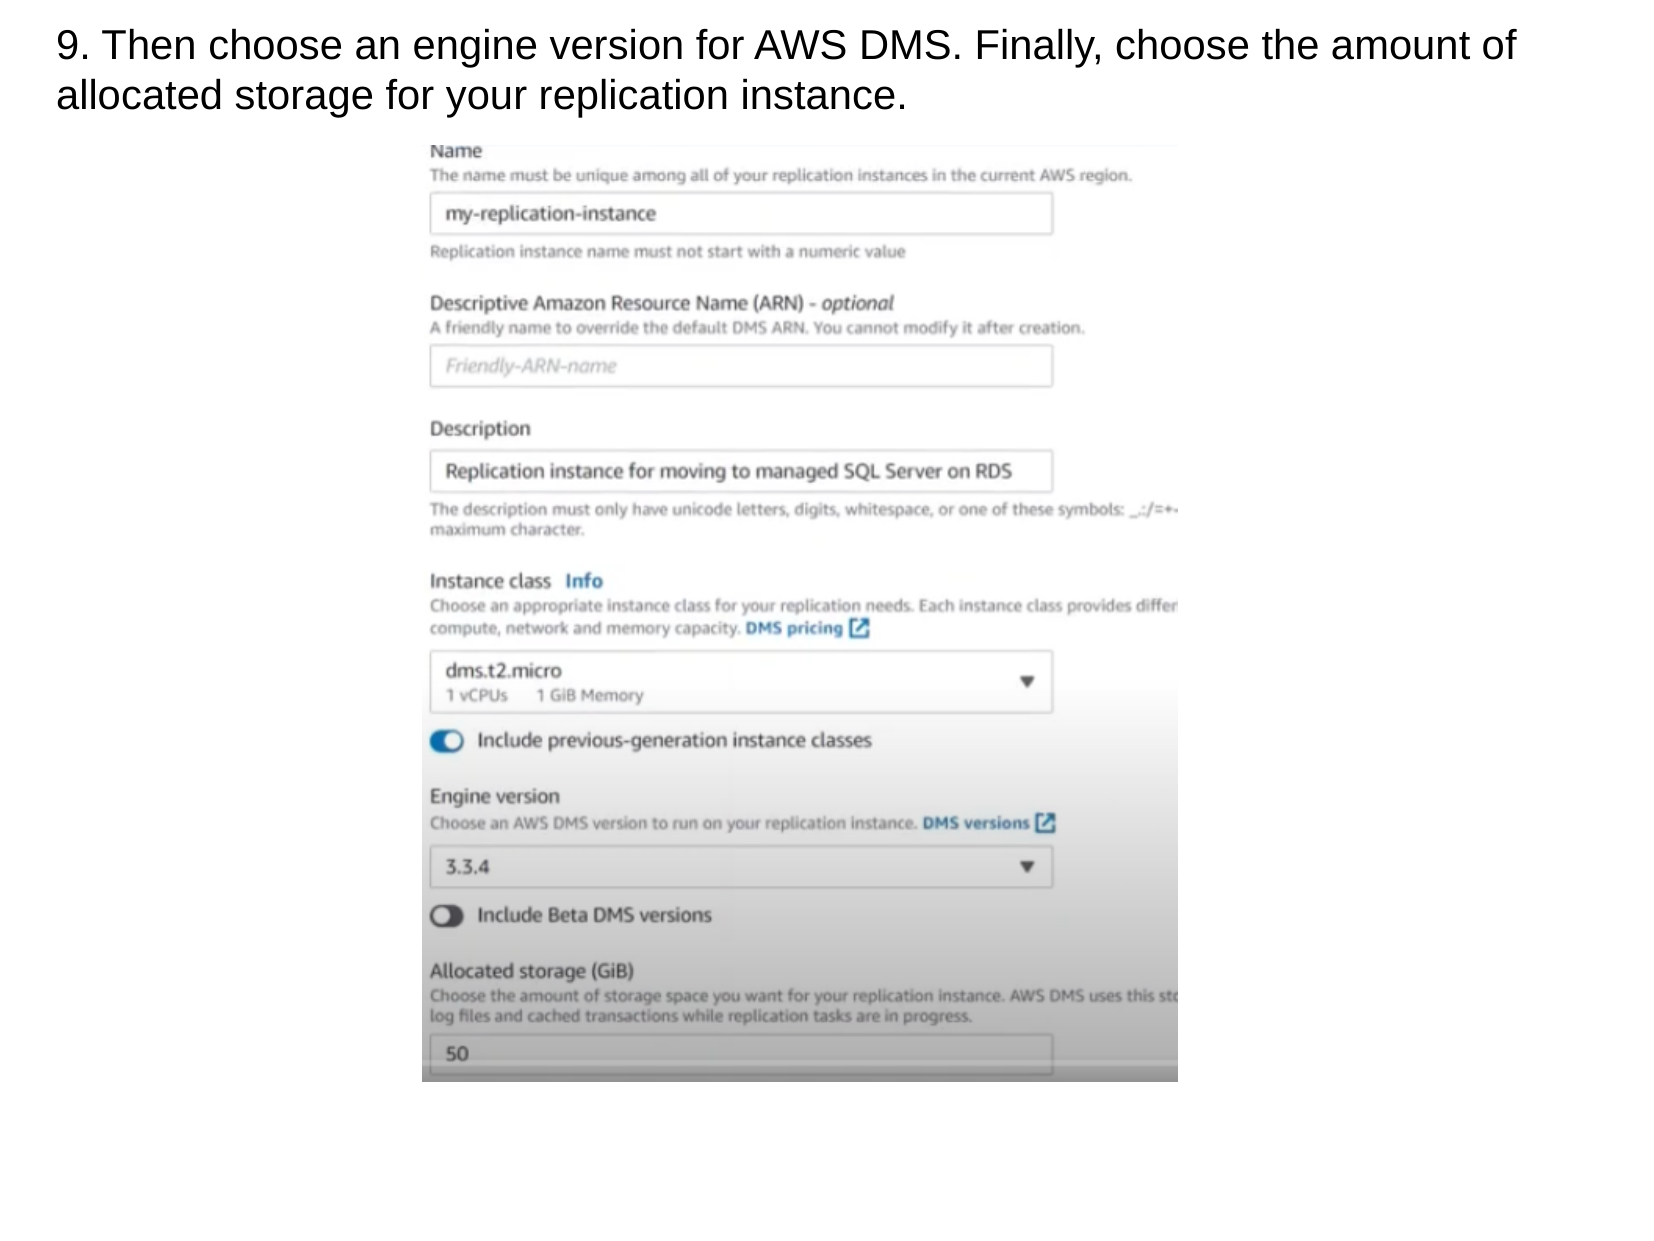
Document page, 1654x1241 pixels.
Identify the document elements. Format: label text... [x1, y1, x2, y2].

text_box 9. Then choose an engine version for AWS DMS. Finally, choose the amount of allocated storage for your replication instance. [55, 17, 1545, 146]
picture [422, 145, 1178, 1082]
